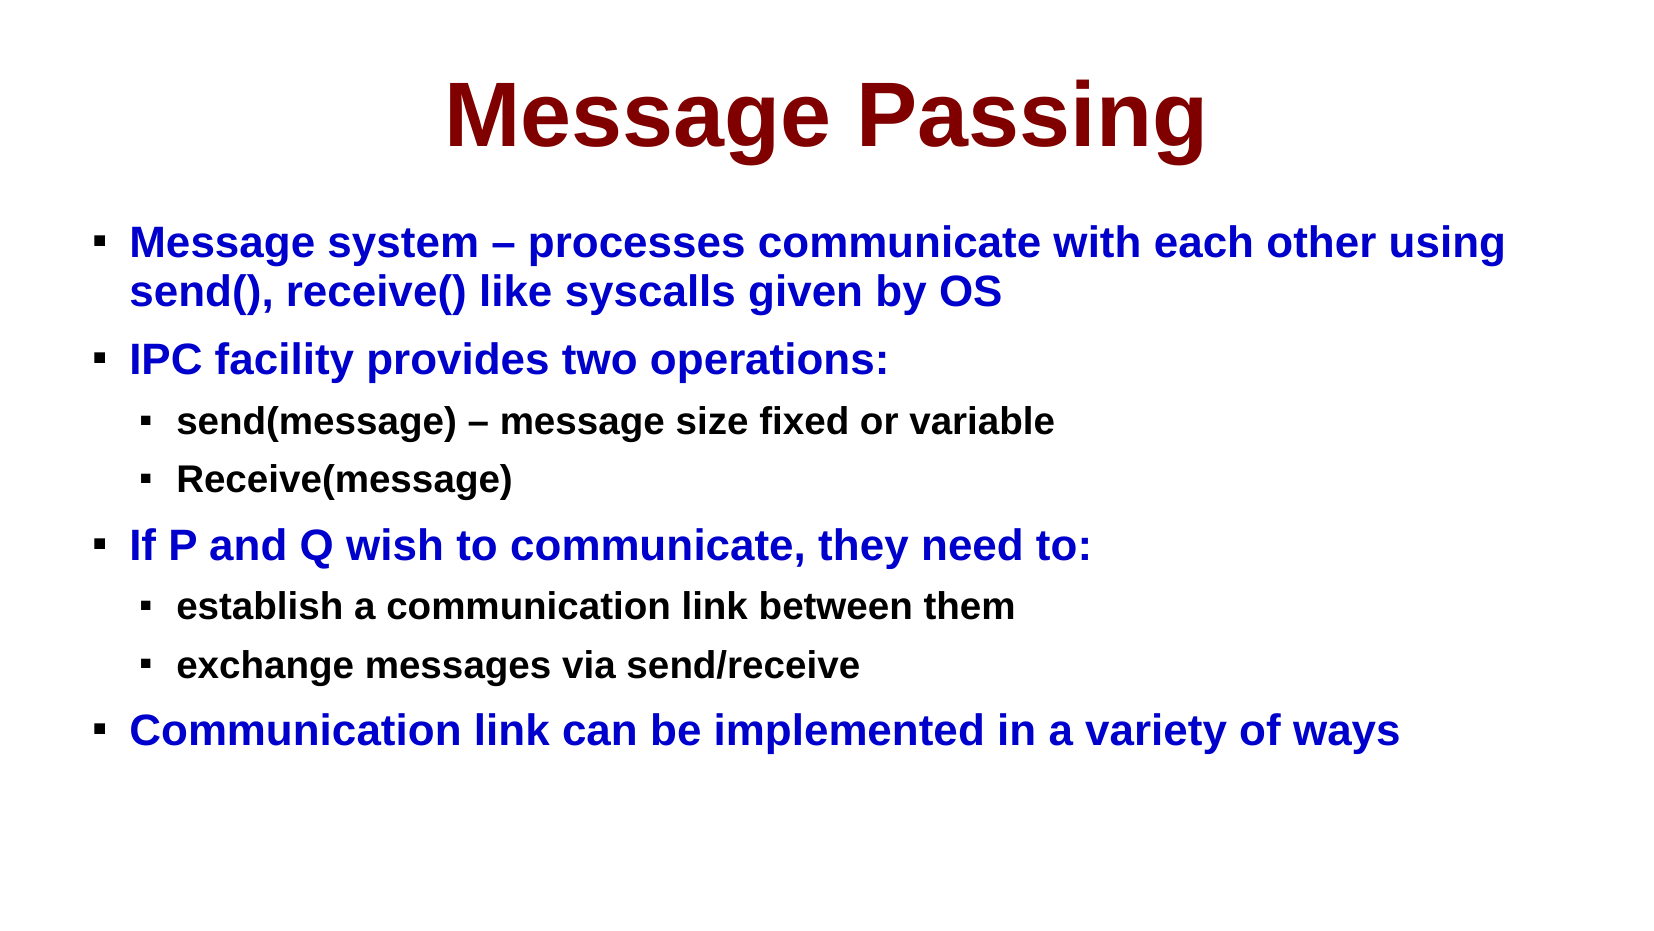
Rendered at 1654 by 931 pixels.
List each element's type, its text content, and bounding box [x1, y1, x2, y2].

list Message system – processes communicate with each other using send(), receive() like syscalls given by OS IPC facility provides two operations: send(message) – message size fixed or variable Receive(message) If P and Q wish to communicate, they need to: establish a communication link between them exchange messages via send/receive Communication link can be implemented in a variety of ways [82, 217, 1571, 757]
title Message Passing [82, 37, 1571, 193]
